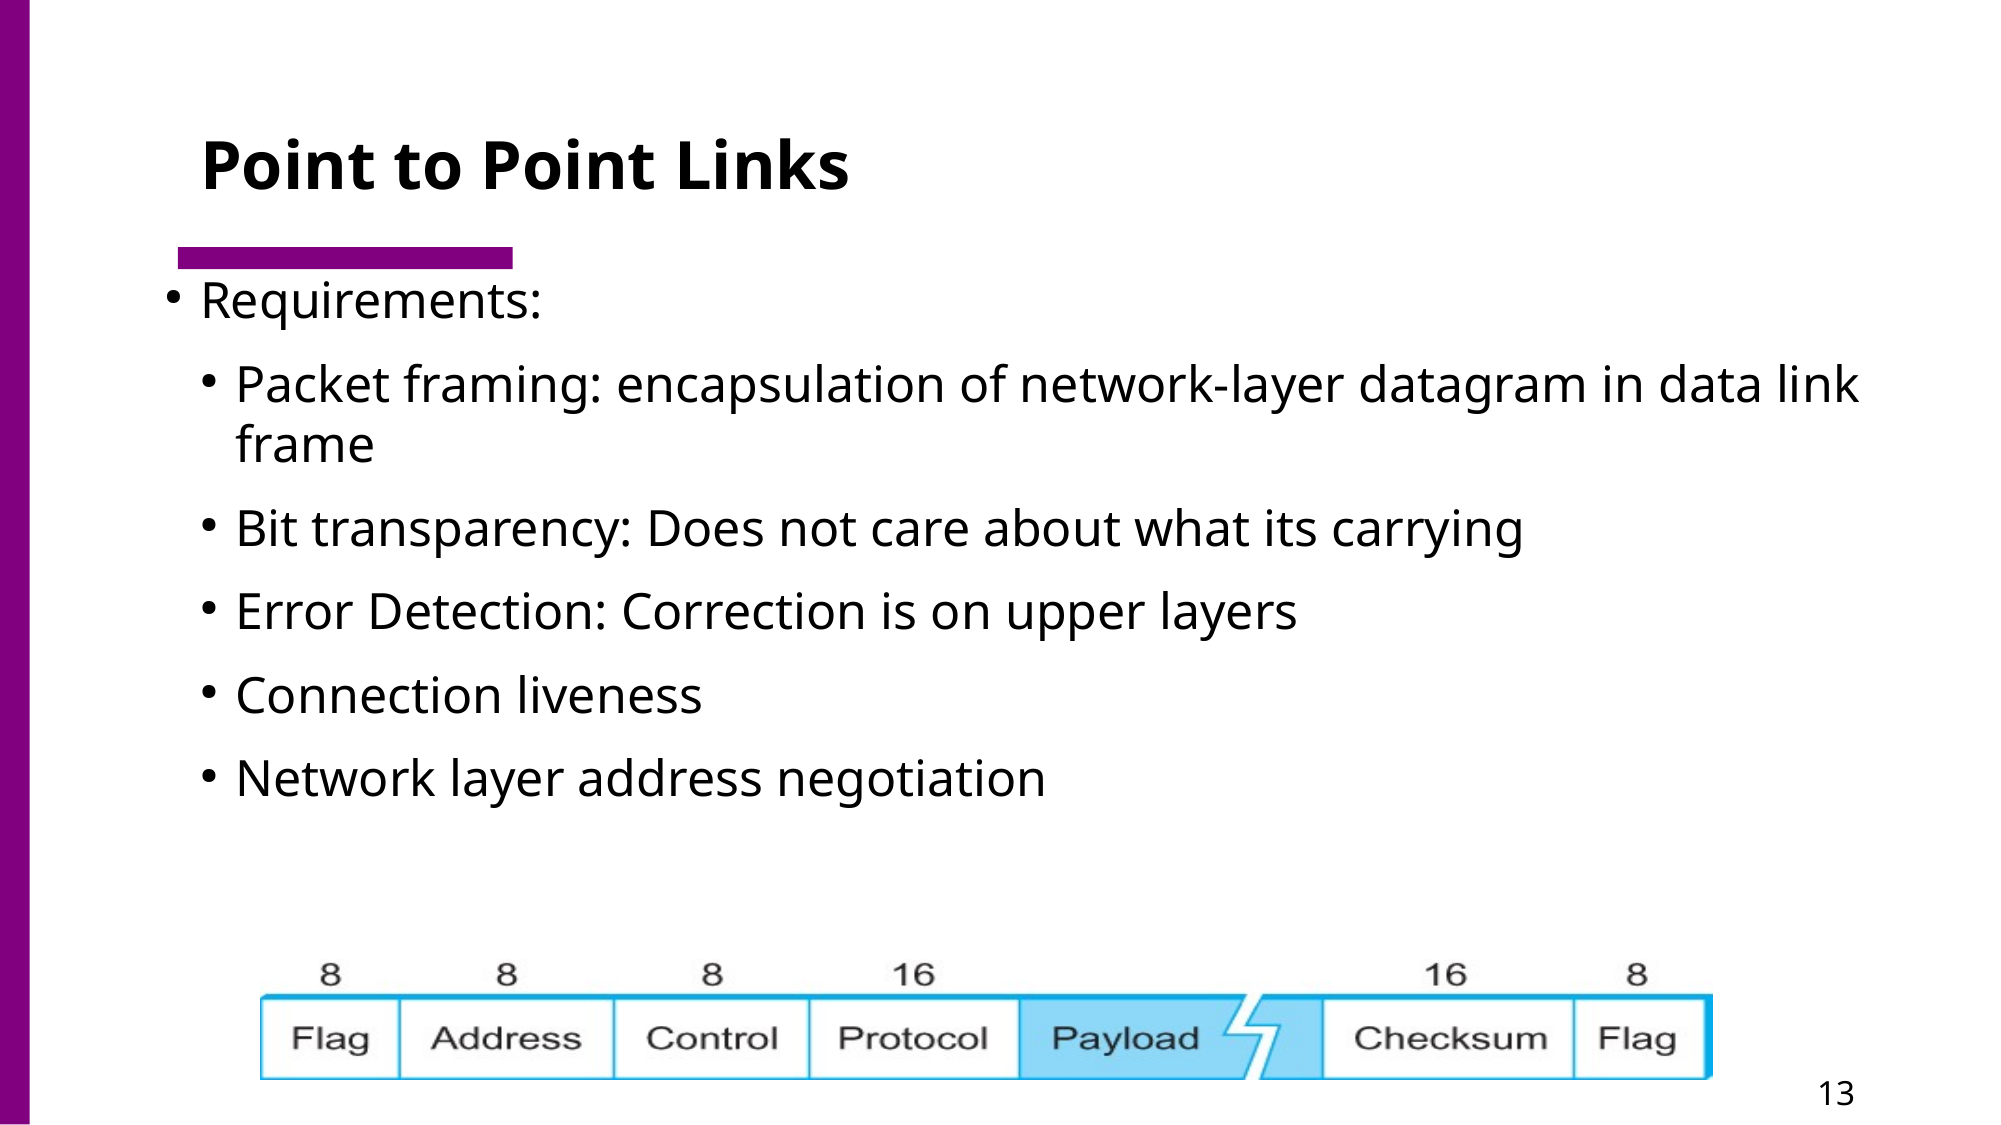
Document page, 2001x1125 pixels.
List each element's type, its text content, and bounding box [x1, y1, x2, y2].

picture [260, 959, 1713, 1081]
list Requirements: Packet framing: encapsulation of network-layer datagram in data link frame Bit transparency: Does not care about what its carrying Error Detection: Correction is on upper layers Connection liveness Network layer address negotiation [149, 184, 1959, 1024]
title Point to Point Links [149, 84, 1962, 211]
